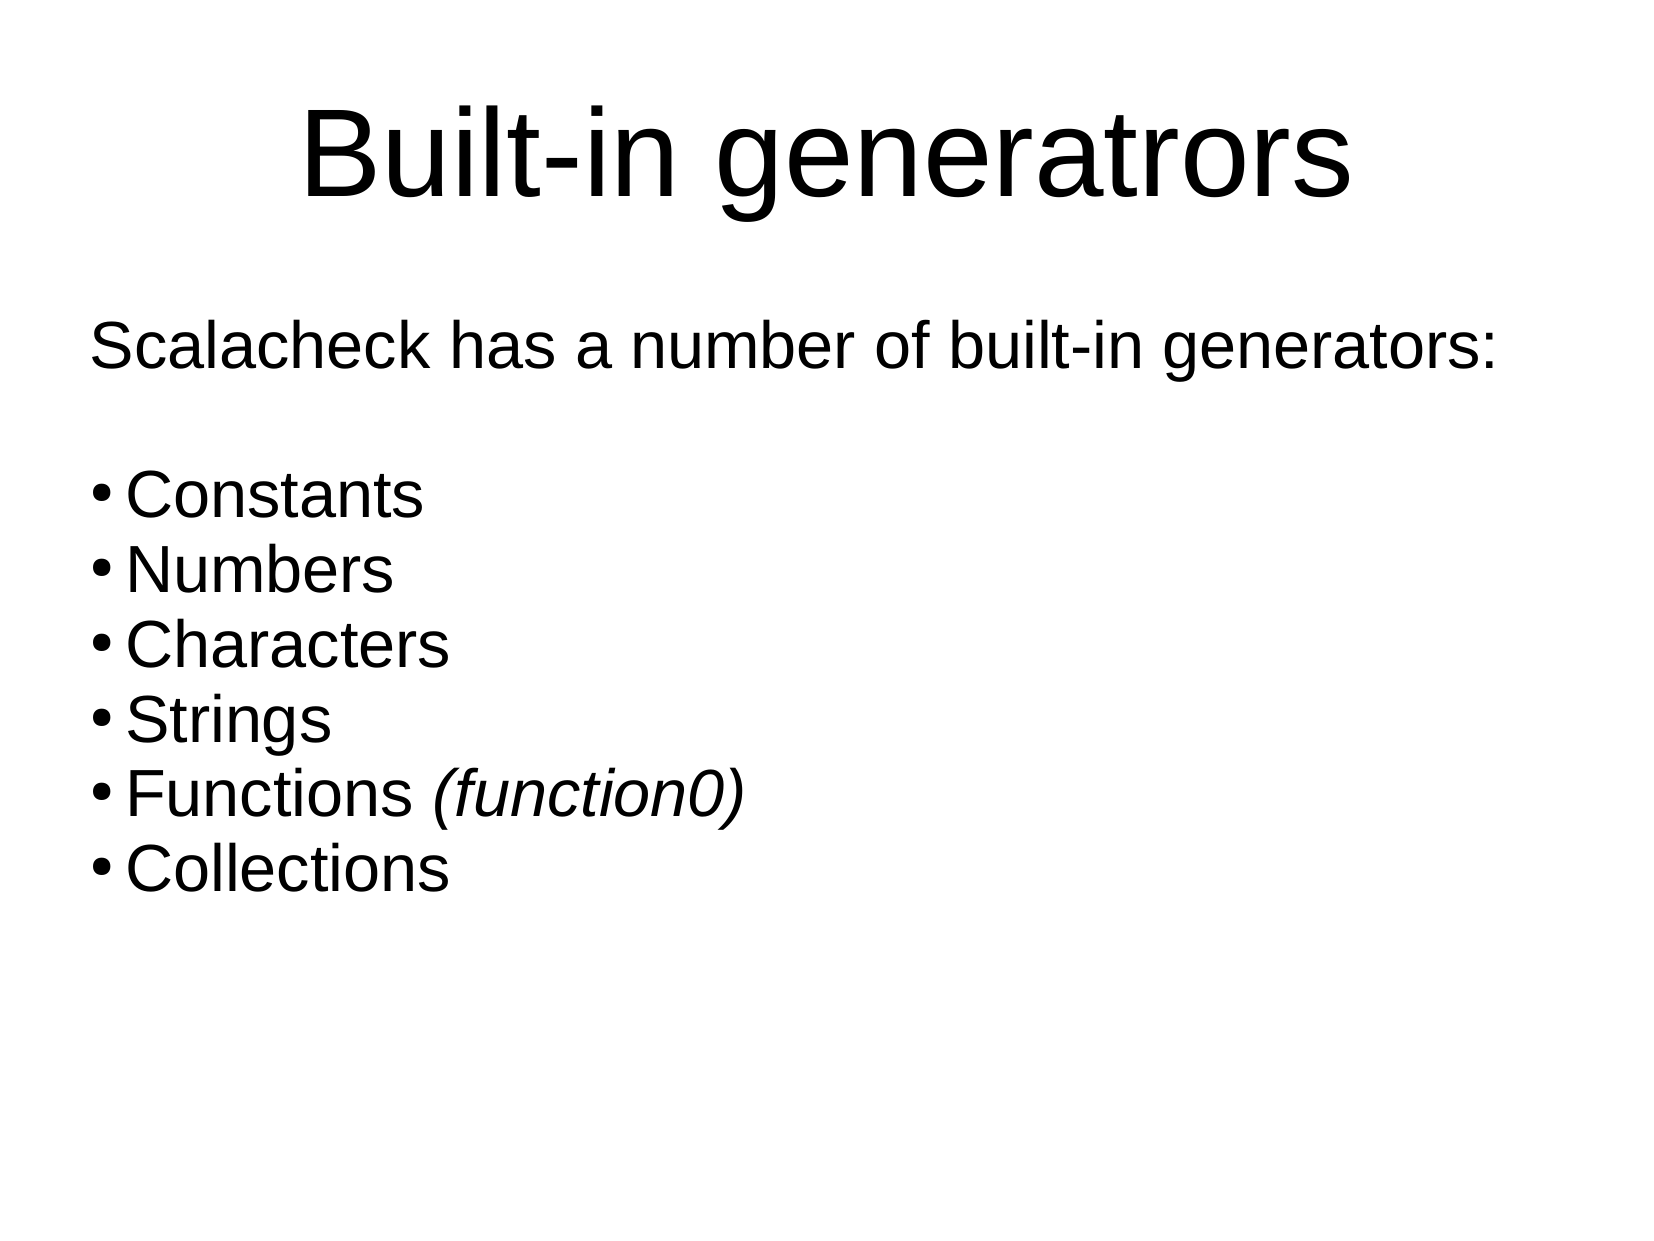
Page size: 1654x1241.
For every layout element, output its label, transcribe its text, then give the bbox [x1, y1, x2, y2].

title Built-in generatrors [82, 49, 1571, 257]
text_box Scalacheck has a number of built-in generators: Constants Numbers Characters Strings Functions (function0) Collections [75, 300, 1561, 914]
